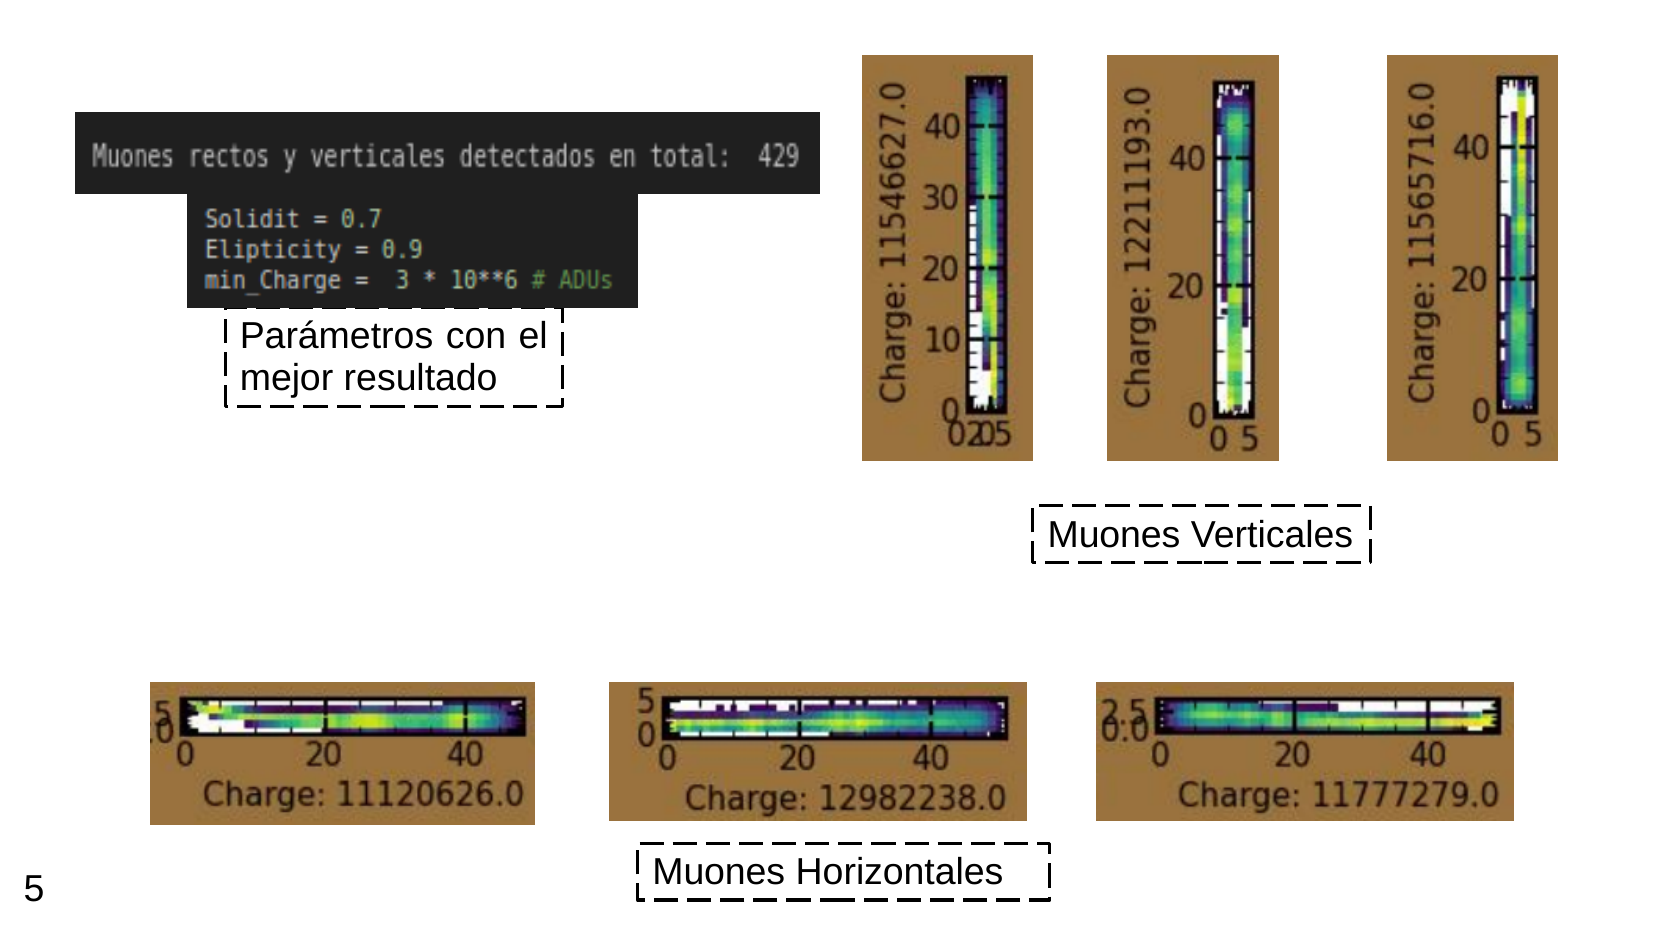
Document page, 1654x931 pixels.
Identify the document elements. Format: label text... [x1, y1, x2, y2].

picture [862, 55, 1033, 461]
picture [150, 682, 535, 826]
text_box Muones Verticales [1032, 505, 1371, 563]
picture [609, 682, 1027, 821]
picture [1107, 55, 1279, 461]
text_box Muones Horizontales [637, 843, 1050, 901]
picture [1096, 682, 1514, 821]
text_box Parámetros con el mejor resultado [225, 308, 563, 407]
picture [75, 112, 820, 308]
text_box <number> [8, 860, 638, 931]
picture [1387, 55, 1558, 461]
